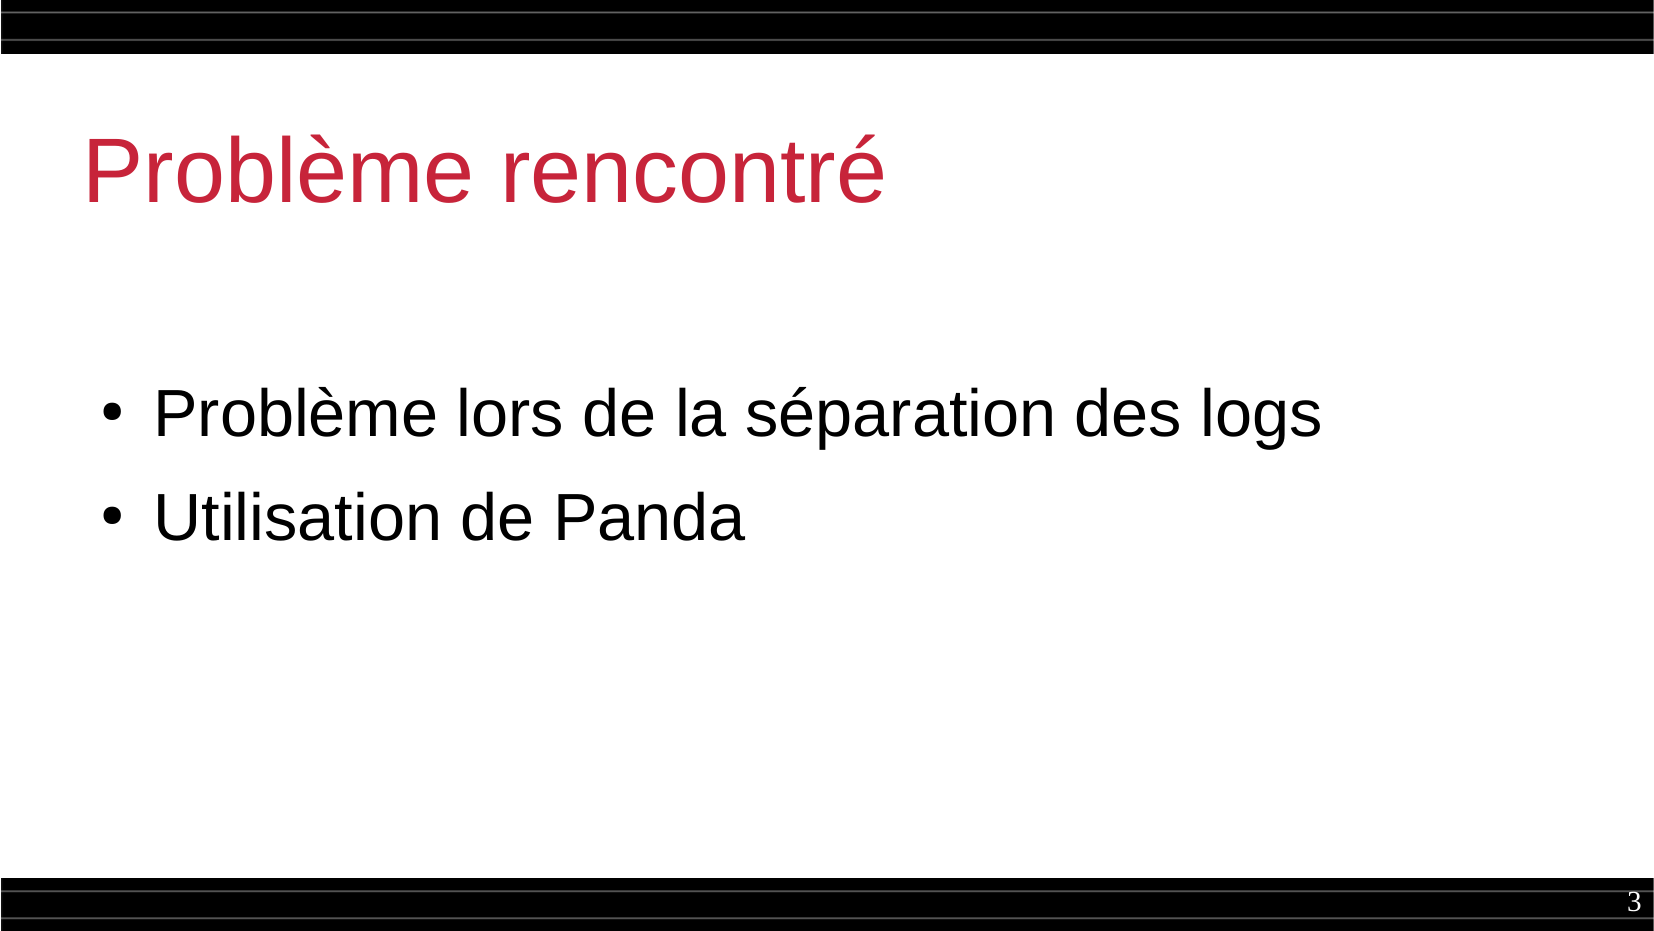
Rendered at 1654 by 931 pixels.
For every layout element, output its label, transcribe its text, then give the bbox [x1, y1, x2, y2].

picture [1, 878, 1654, 931]
title Problème rencontré [82, 92, 1571, 249]
picture [1, 0, 1654, 54]
list Problème lors de la séparation des logs Utilisation de Panda [82, 271, 1571, 851]
